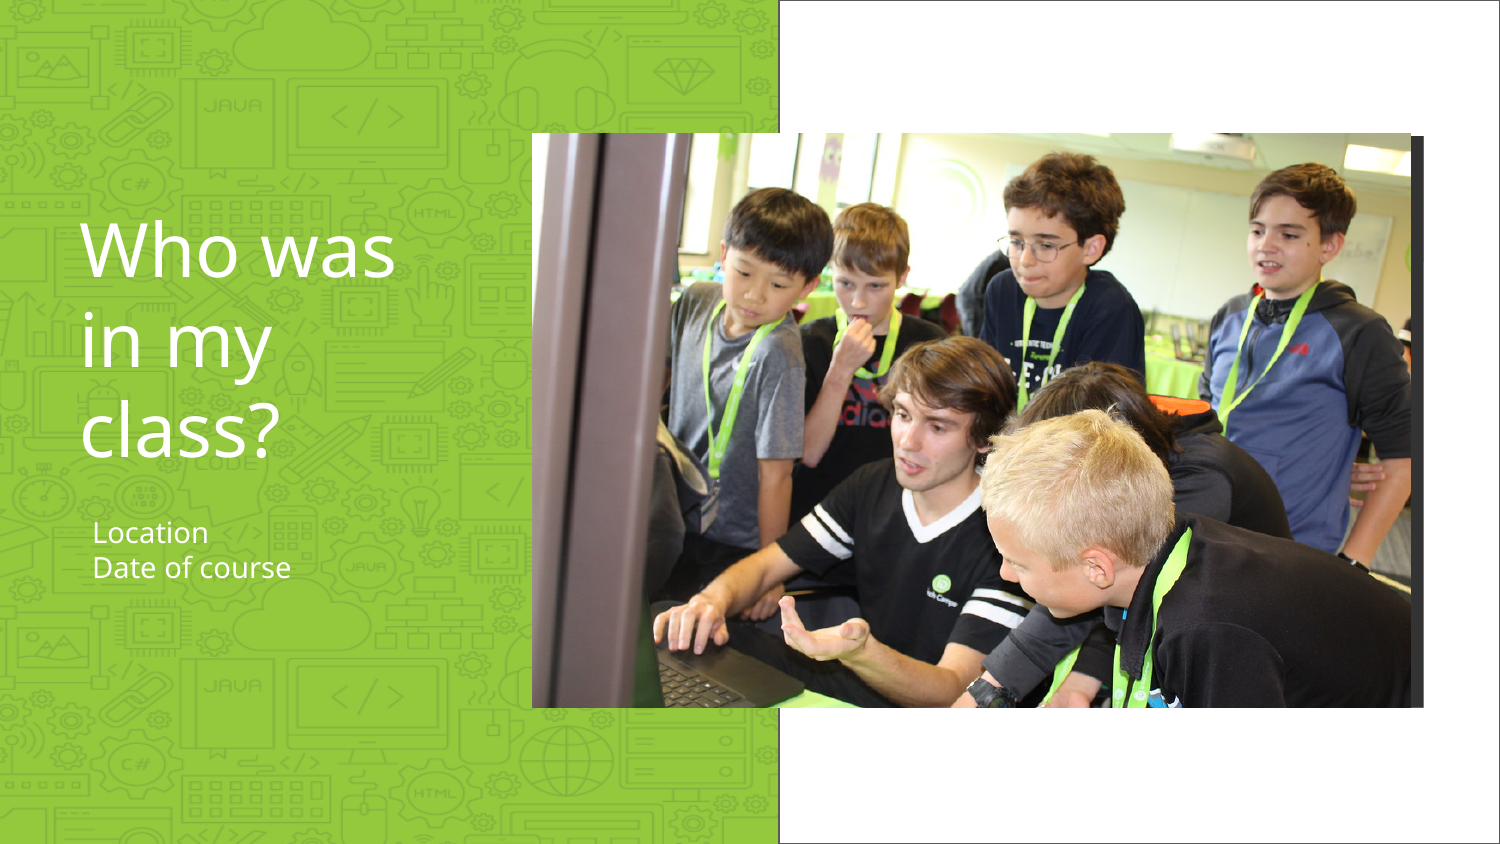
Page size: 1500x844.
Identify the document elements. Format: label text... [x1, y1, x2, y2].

picture [0, 0, 1424, 844]
text_box Location Date of course [77, 499, 631, 844]
text_box Who was in my class? [64, 187, 532, 488]
text_box [778, 0, 1500, 844]
